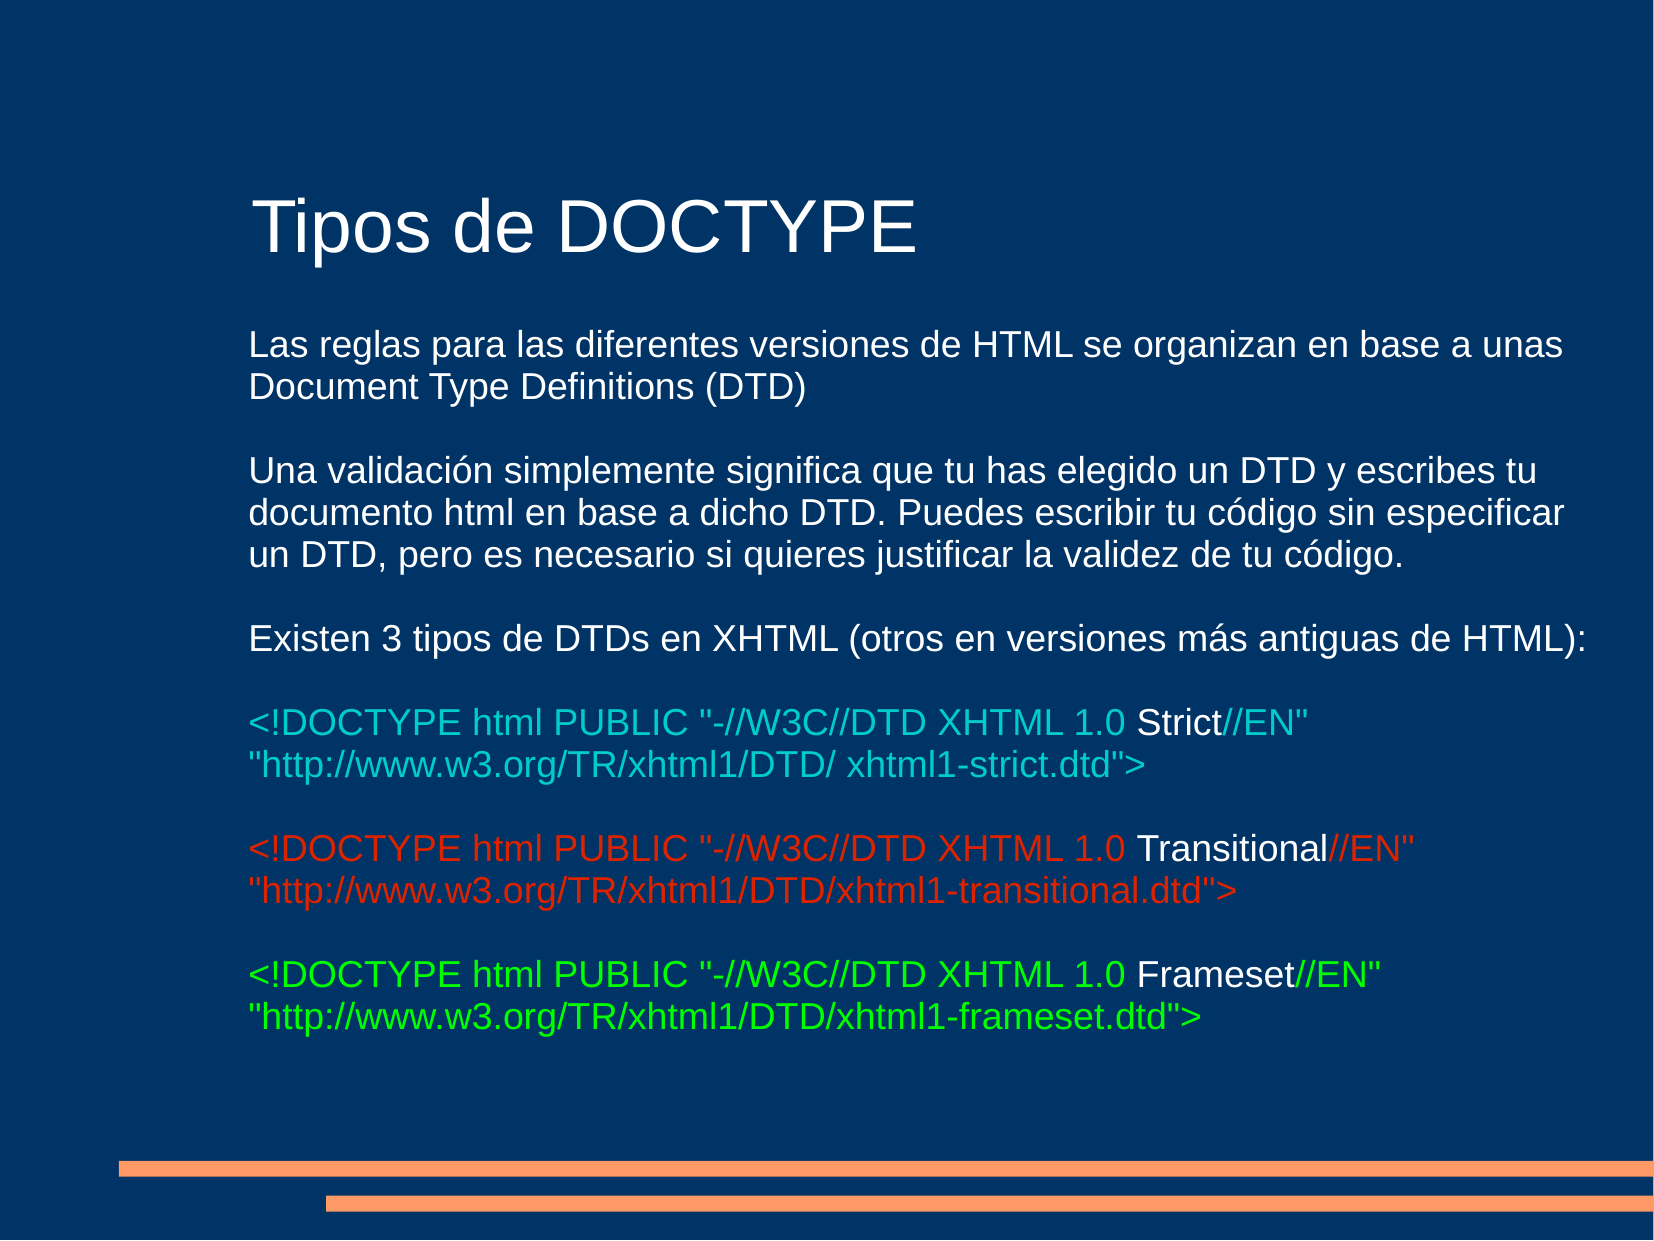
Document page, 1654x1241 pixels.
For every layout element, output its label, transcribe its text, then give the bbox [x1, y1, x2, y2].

text_box Las reglas para las diferentes versiones de HTML se organizan en base a unas Document Type Definitions (DTD) Una validación simplemente significa que tu has elegido un DTD y escribes tu documento html en base a dicho DTD. Puedes escribir tu código sin especificar un DTD, pero es necesario si quieres justificar la validez de tu código. Existen 3 tipos de DTDs en XHTML (otros en versiones más antiguas de HTML): <!DOCTYPE html PUBLIC "-//W3C//DTD XHTML 1.0 Strict//EN" "http://www.w3.org/TR/xhtml1/DTD/ xhtml1-strict.dtd"> <!DOCTYPE html PUBLIC "-//W3C//DTD XHTML 1.0 Transitional//EN" "http://www.w3.org/TR/xhtml1/DTD/xhtml1-transitional.dtd"> <!DOCTYPE html PUBLIC "-//W3C//DTD XHTML 1.0 Frameset//EN" "http://www.w3.org/TR/xhtml1/DTD/xhtml1-frameset.dtd"> [233, 316, 1625, 1087]
text_box Tipos de DOCTYPE [236, 177, 1359, 276]
